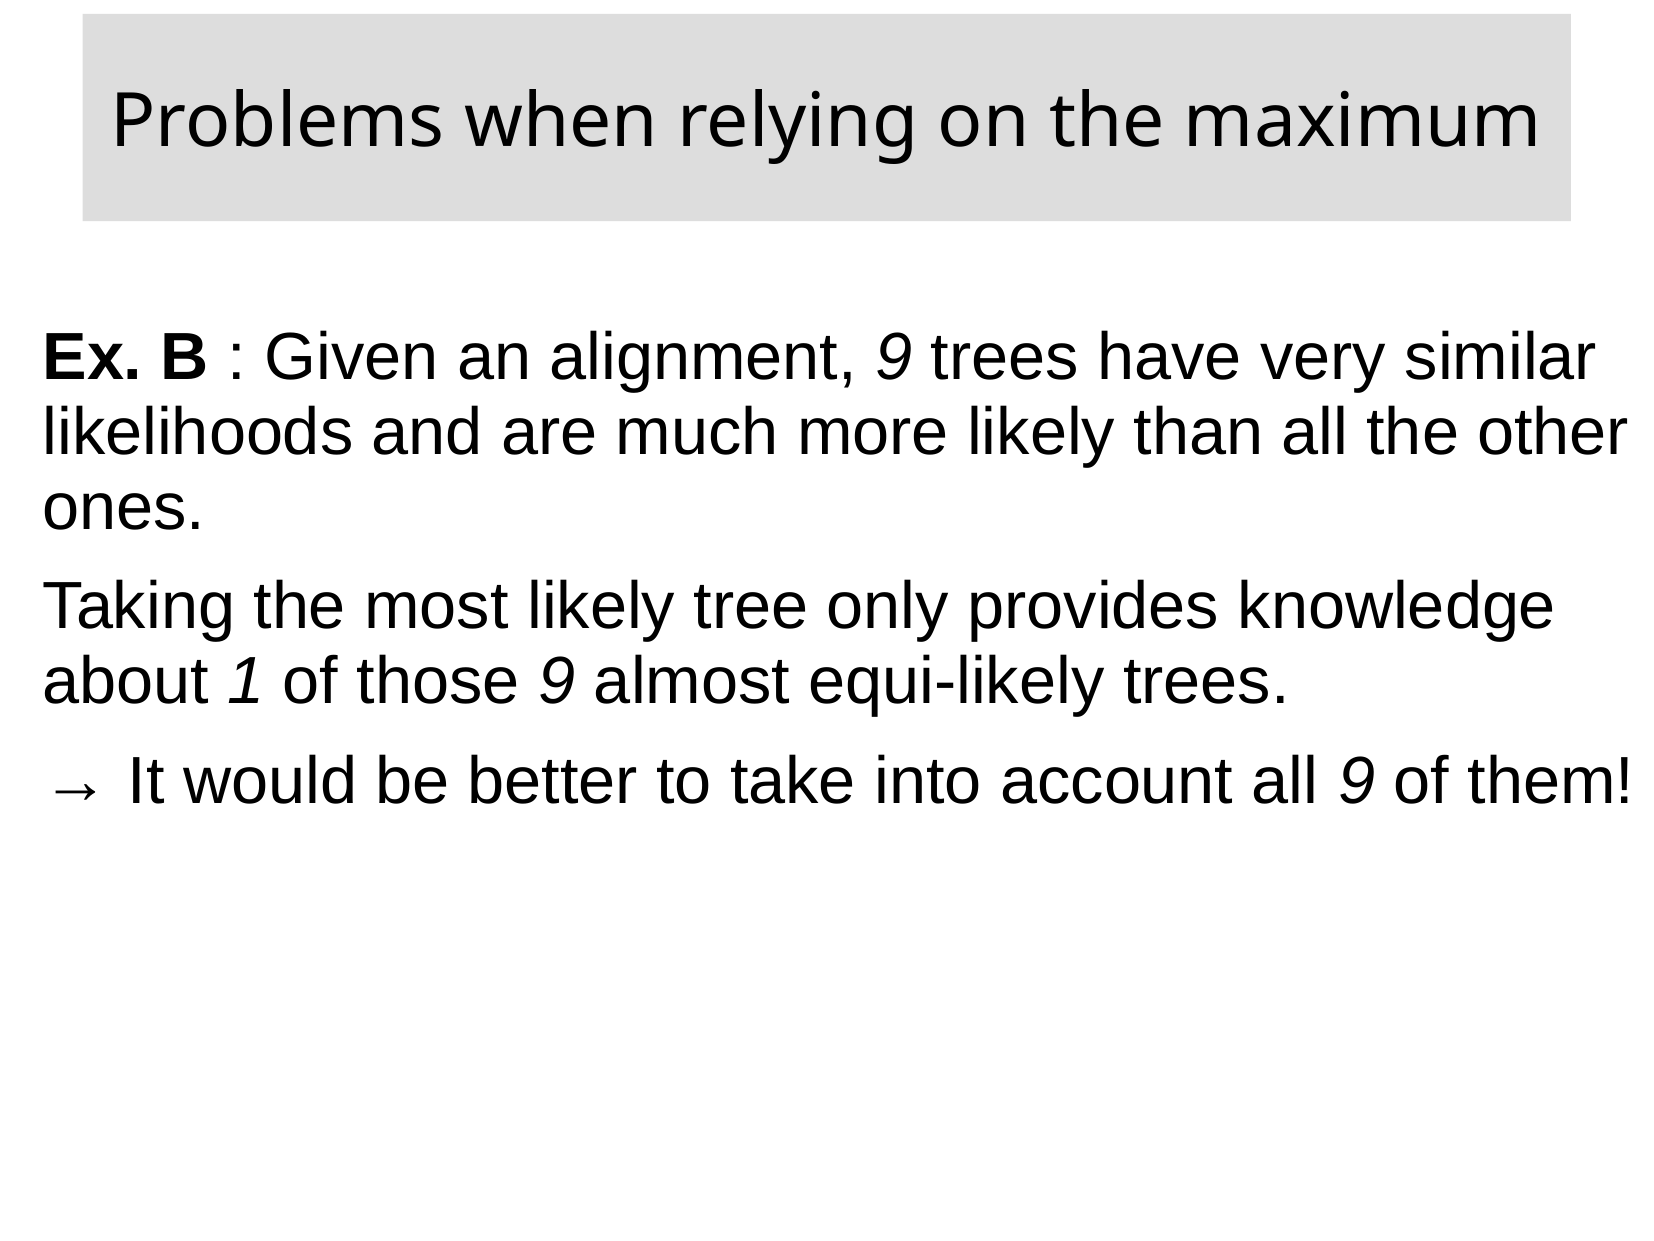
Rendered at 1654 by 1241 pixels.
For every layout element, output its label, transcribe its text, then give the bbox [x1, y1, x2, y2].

title Problems when relying on the maximum [82, 13, 1571, 222]
text_box Ex. B : Given an alignment, 9 trees have very similar likelihoods and are much more likely than all the other ones. Taking the most likely tree only provides knowledge about 1 of those 9 almost equi-likely trees. → It would be better to take into account all 9 of them! [27, 311, 1654, 1124]
